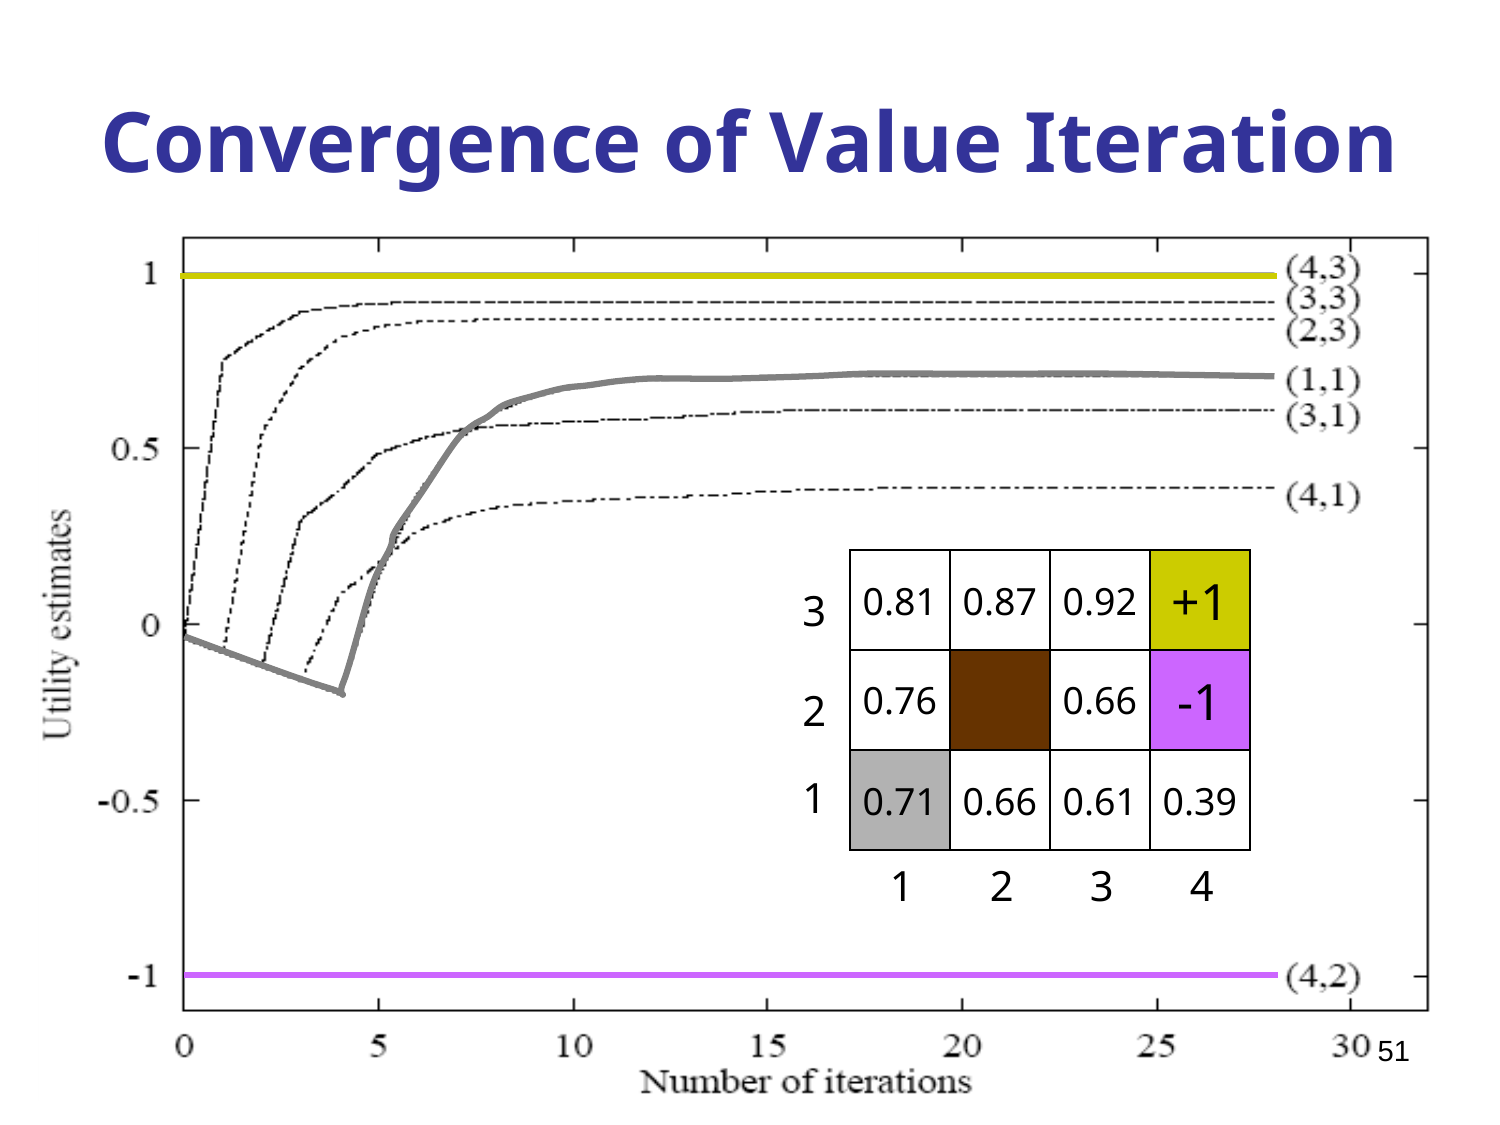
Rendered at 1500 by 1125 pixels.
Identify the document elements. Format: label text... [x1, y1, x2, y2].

title Convergence of Value Iteration [75, 45, 1426, 224]
text_box 1 [787, 764, 842, 830]
text_box 0.92 [1049, 549, 1150, 650]
text_box 0.81 [849, 549, 951, 650]
text_box 2 [975, 851, 1029, 918]
text_box +1 [1150, 549, 1251, 649]
text_box 3 [787, 576, 842, 643]
text_box 0.87 [951, 549, 1049, 650]
text_box [951, 650, 1049, 749]
text_box 0.71 [849, 750, 951, 850]
text_box 0.76 [849, 650, 951, 750]
picture [37, 224, 1438, 1101]
text_box 0.66 [951, 749, 1050, 850]
text_box <number> [1074, 1024, 1426, 1103]
text_box 2 [787, 676, 842, 743]
text_box 0.61 [1050, 749, 1150, 850]
text_box 3 [1074, 851, 1129, 918]
text_box 0.66 [1049, 650, 1150, 749]
text_box 0.39 [1150, 749, 1251, 850]
text_box -1 [1150, 649, 1251, 749]
text_box 4 [1175, 851, 1229, 918]
text_box 1 [875, 851, 929, 918]
